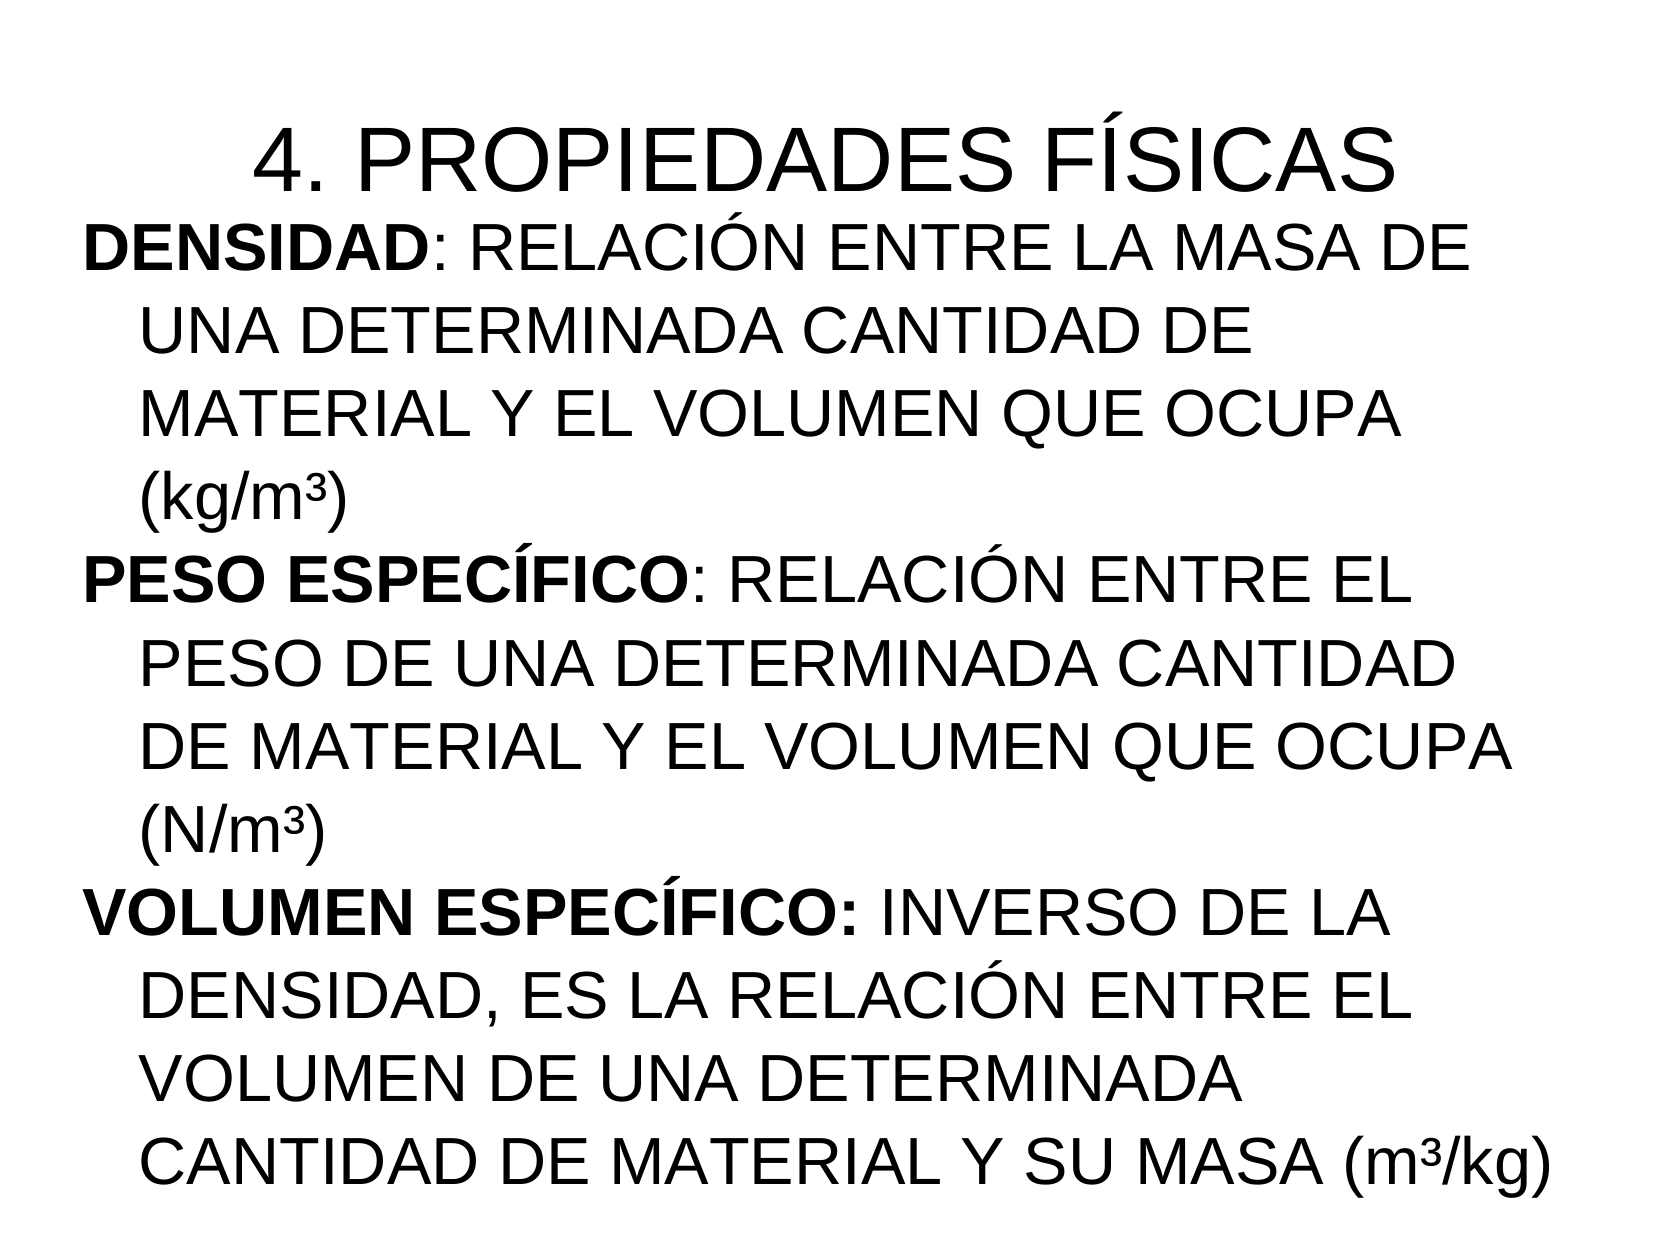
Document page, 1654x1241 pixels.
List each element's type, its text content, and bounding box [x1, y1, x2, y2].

title 4. PROPIEDADES FÍSICAS [82, 45, 1571, 260]
subtitle DENSIDAD: RELACIÓN ENTRE LA MASA DE UNA DETERMINADA CANTIDAD DE MATERIAL Y EL VOLUMEN QUE OCUPA (kg/m³) PESO ESPECÍFICO: RELACIÓN ENTRE EL PESO DE UNA DETERMINADA CANTIDAD DE MATERIAL Y EL VOLUMEN QUE OCUPA (N/m³) VOLUMEN ESPECÍFICO: INVERSO DE LA DENSIDAD, ES LA RELACIÓN ENTRE EL VOLUMEN DE UNA DETERMINADA CANTIDAD DE MATERIAL Y SU MASA (m³/kg) [82, 260, 1571, 1199]
